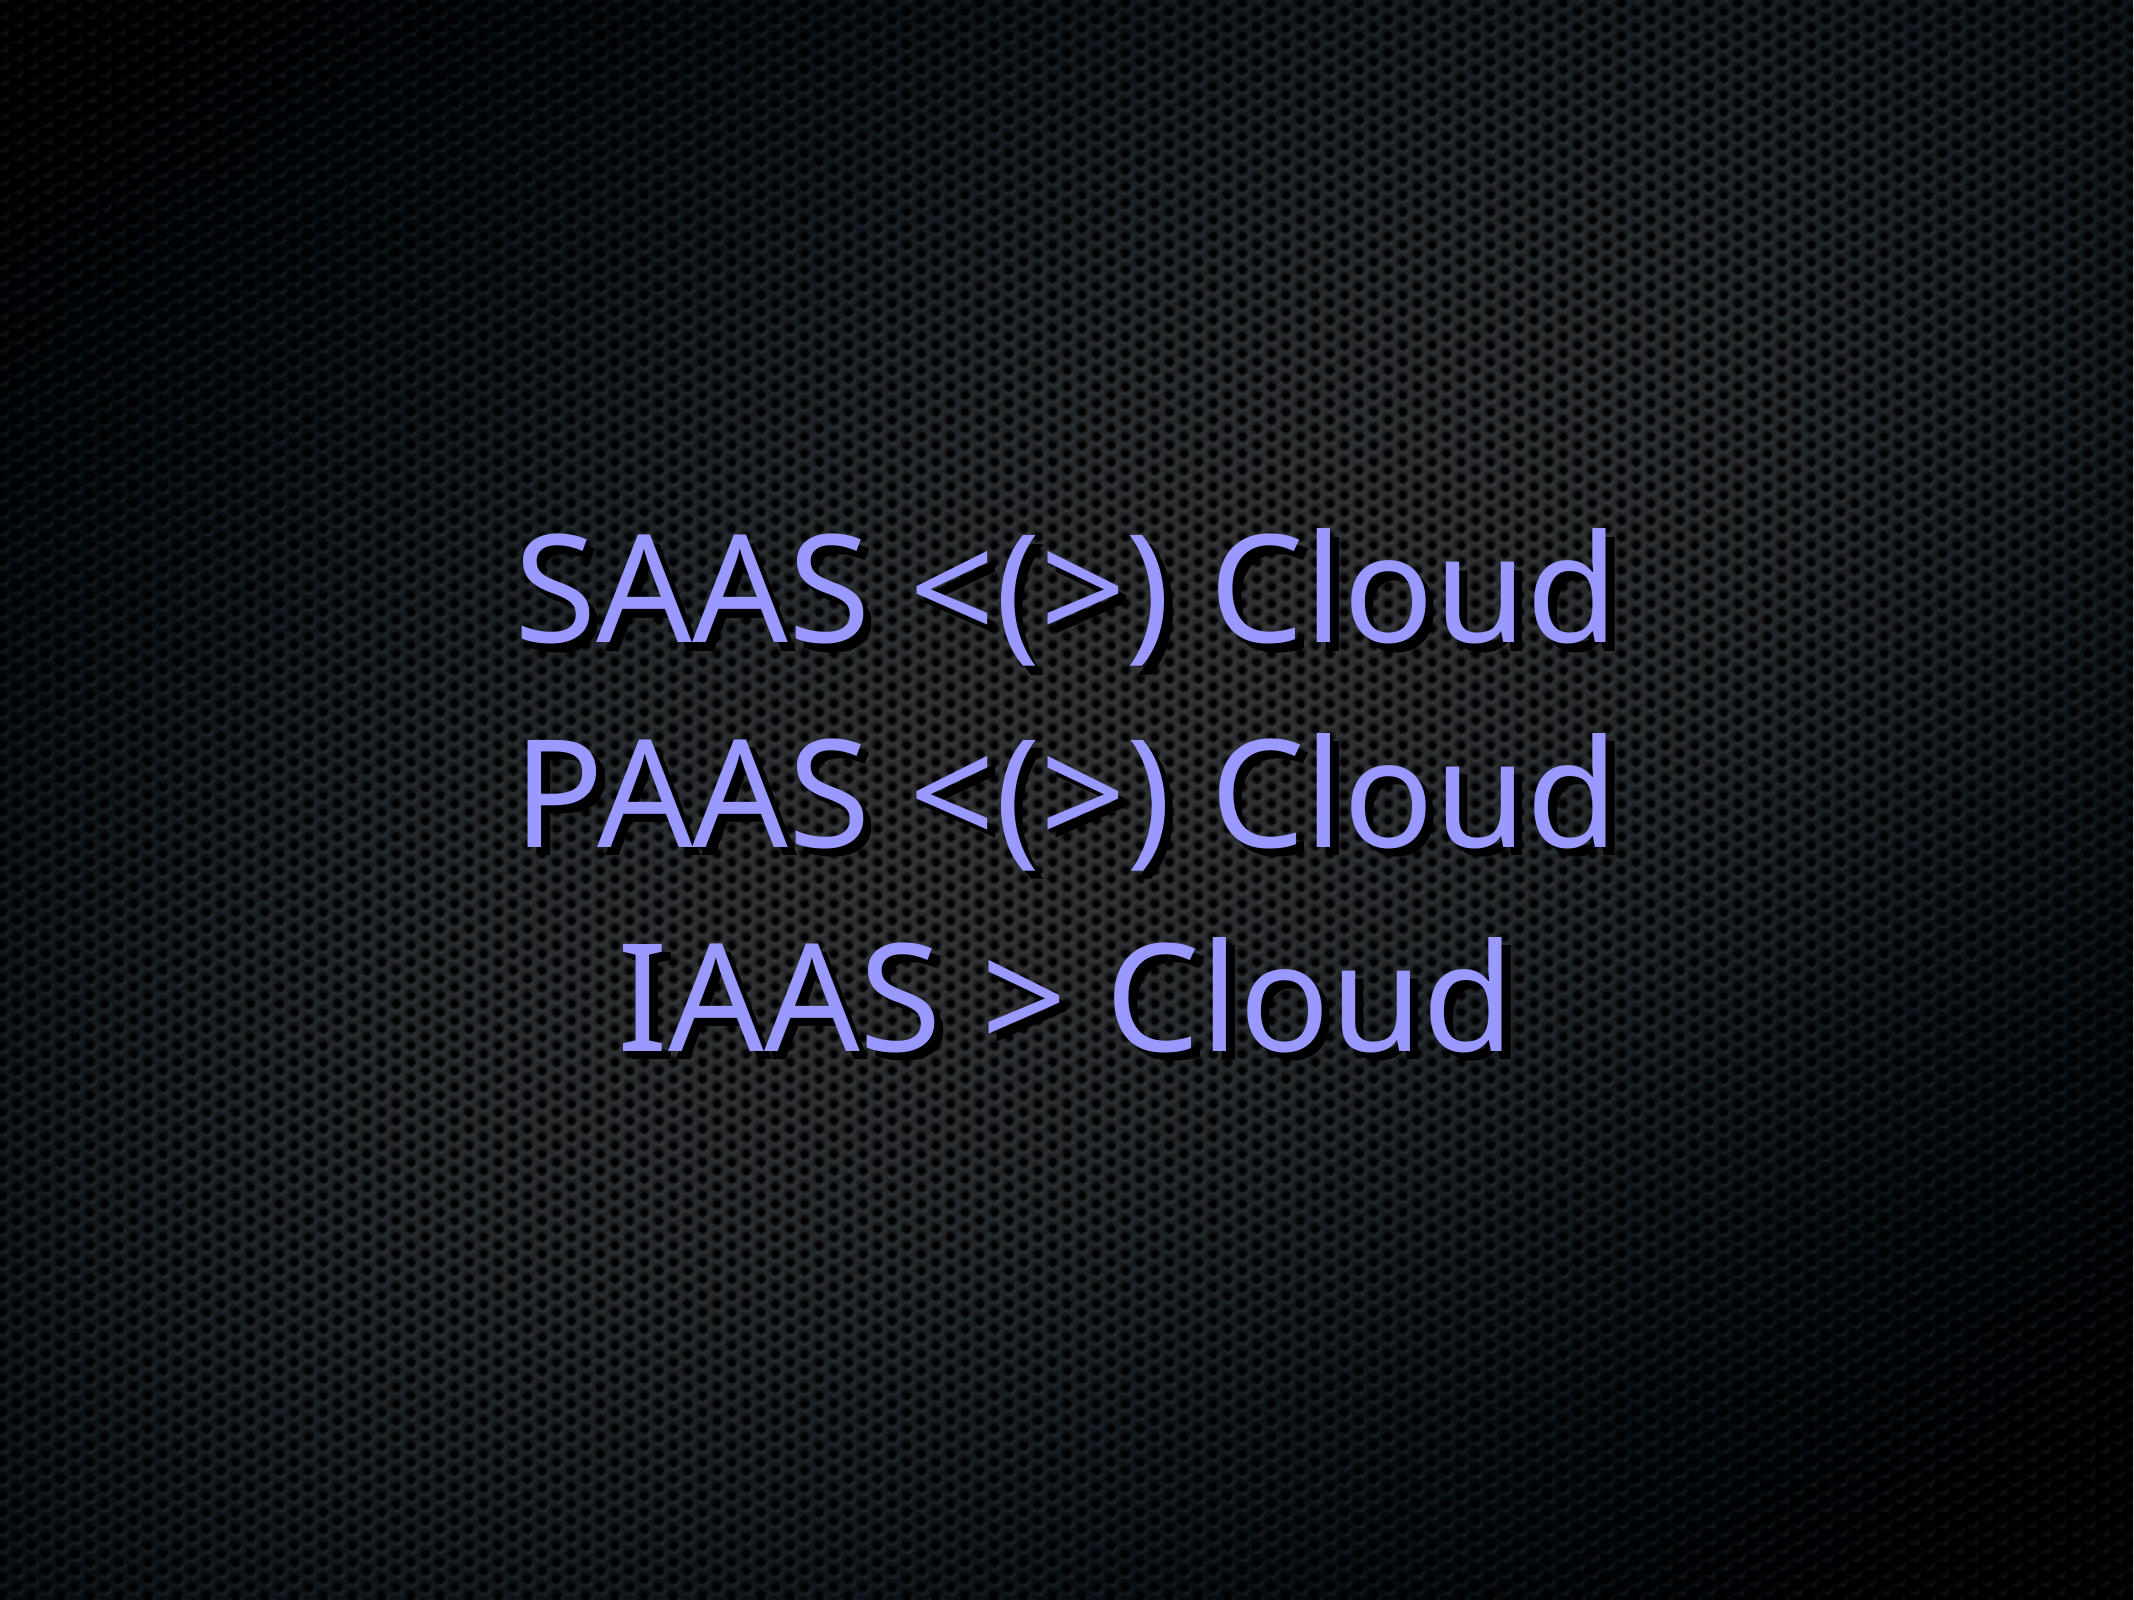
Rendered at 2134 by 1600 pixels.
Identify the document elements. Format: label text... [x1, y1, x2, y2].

title SAAS <(>) Cloud PAAS <(>) Cloud IAAS > Cloud [129, 41, 2005, 1537]
picture [0, 0, 2134, 1600]
